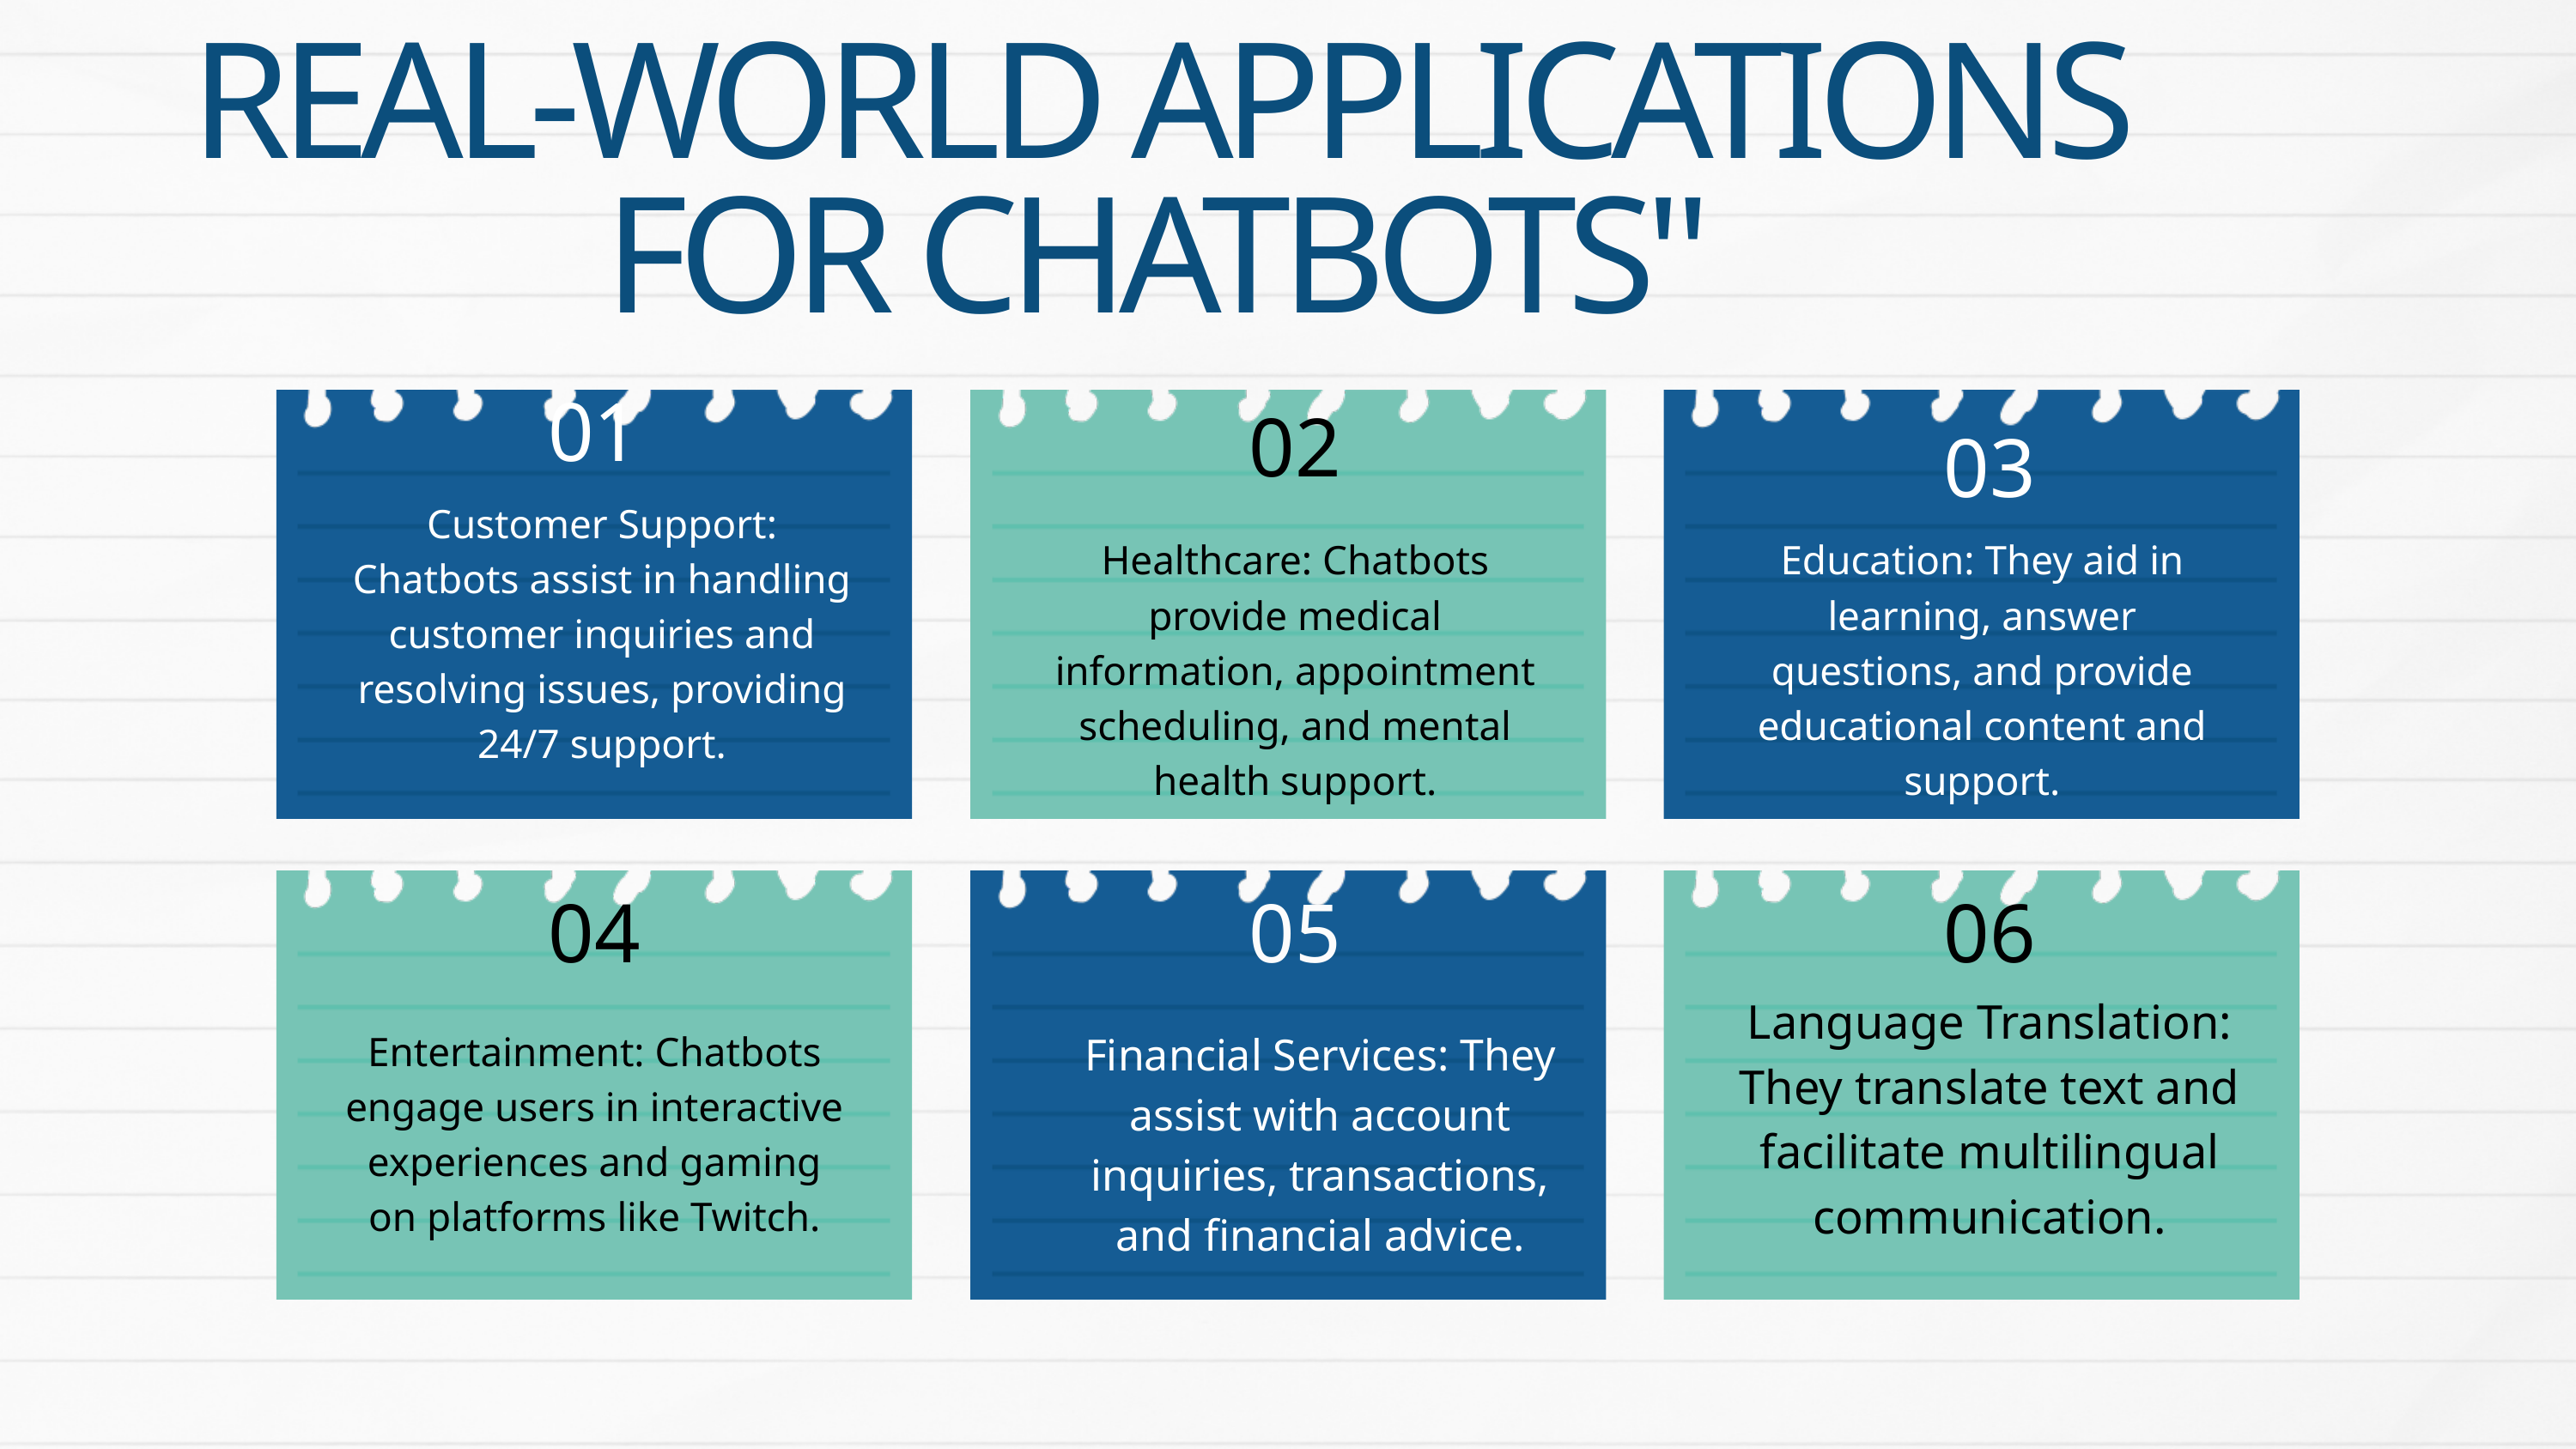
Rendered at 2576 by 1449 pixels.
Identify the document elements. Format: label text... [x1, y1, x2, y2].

text_box 01 [457, 390, 732, 478]
text_box REAL-WORLD APPLICATIONS FOR CHATBOTS" [82, 36, 2235, 346]
text_box Entertainment: Chatbots engage users in interactive experiences and gaming on platforms like Twitch. [342, 1019, 848, 1240]
text_box [0, 0, 2576, 1449]
text_box 04 [458, 891, 732, 979]
text_box 05 [1157, 891, 1432, 979]
text_box Healthcare: Chatbots provide medical information, appointment scheduling, and mental health support. [1042, 528, 1548, 803]
text_box Language Translation: They translate text and facilitate multilingual communication. [1736, 983, 2243, 1244]
text_box 03 [1852, 427, 2127, 514]
text_box 06 [1852, 891, 2127, 979]
text_box Education: They aid in learning, answer questions, and provide educational content and support. [1729, 528, 2235, 803]
text_box Financial Services: They assist with account inquiries, transactions, and financial advice. [1067, 1019, 1574, 1260]
text_box Customer Support: Chatbots assist in handling customer inquiries and resolving issues, providing 24/7 support. [349, 491, 855, 767]
text_box 02 [1157, 406, 1432, 494]
